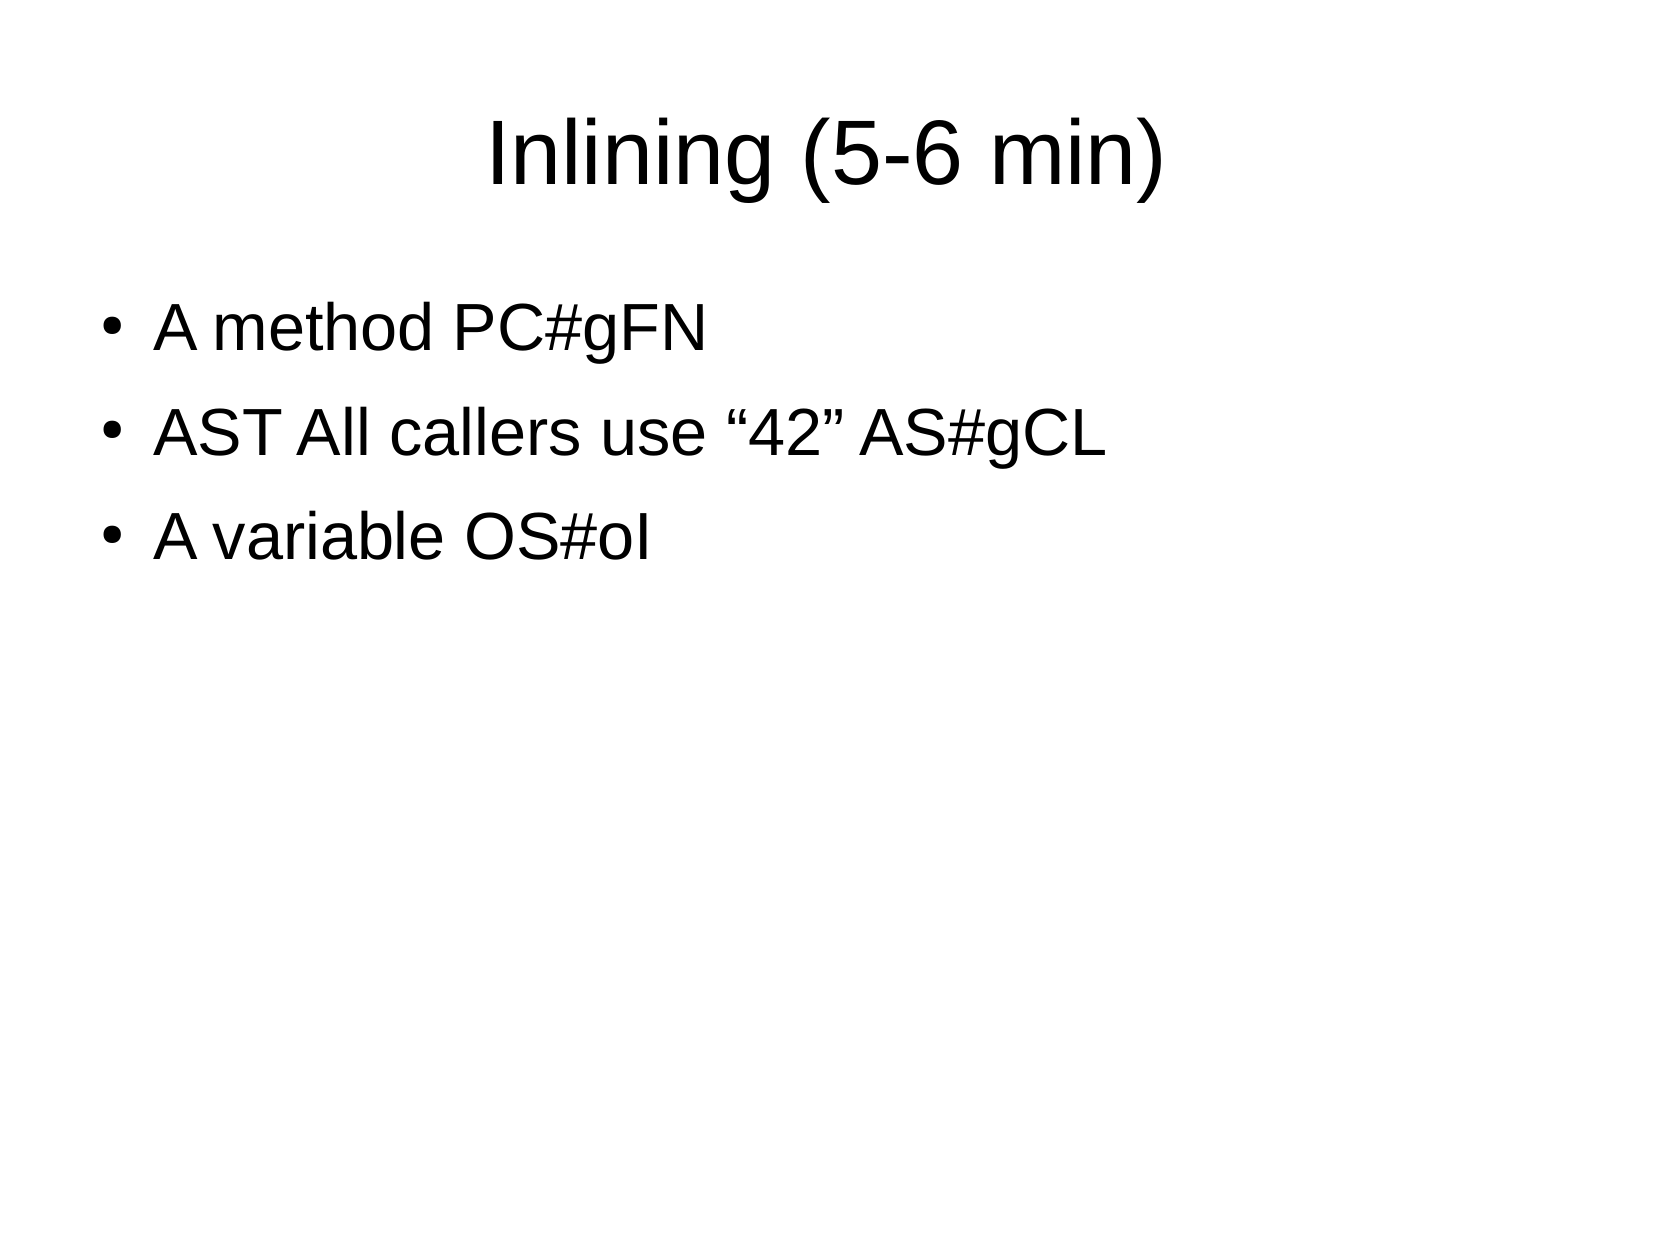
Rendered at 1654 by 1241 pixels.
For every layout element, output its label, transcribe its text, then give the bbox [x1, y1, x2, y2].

list A method PC#gFN AST All callers use “42” AS#gCL A variable OS#oI [82, 290, 1571, 1109]
title Inlining (5-6 min) [82, 49, 1571, 257]
